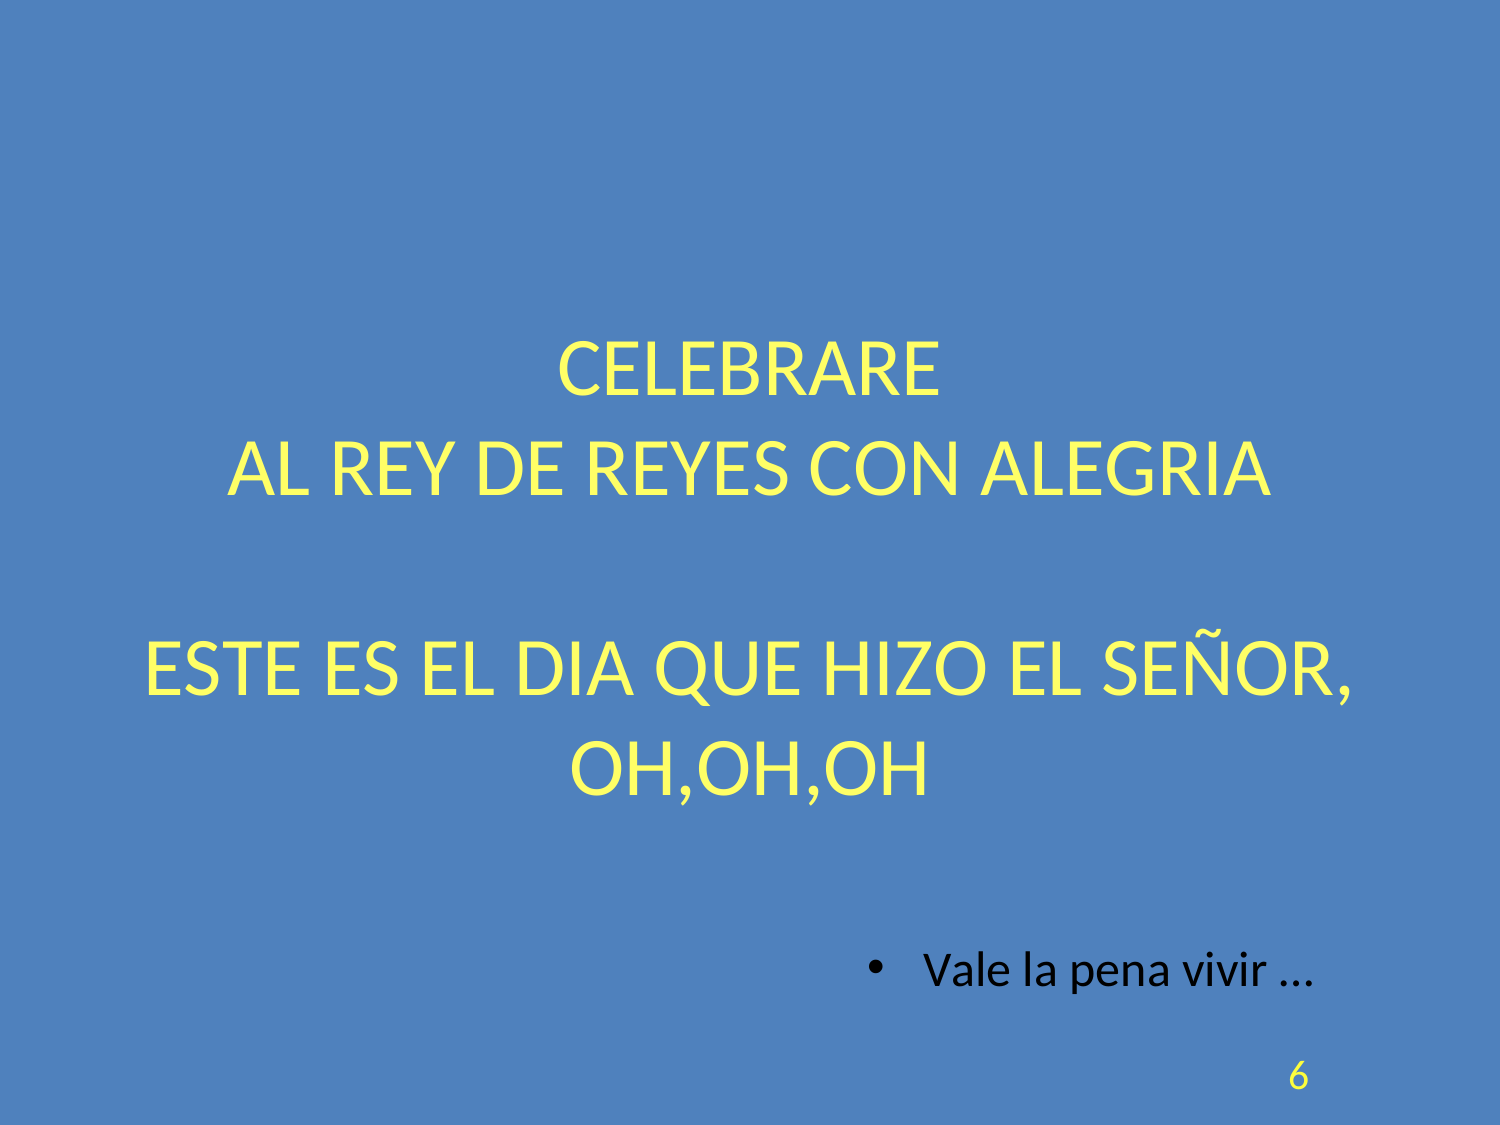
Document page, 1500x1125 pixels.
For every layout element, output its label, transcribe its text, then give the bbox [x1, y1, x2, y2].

text_box <número> [974, 1042, 1325, 1103]
text_box Vale la pena vivir … [616, 928, 1329, 1012]
title CELEBRARE AL REY DE REYES CON ALEGRIA ESTE ES EL DIA QUE HIZO EL SEÑOR, OH,OH,OH [75, 468, 1426, 657]
